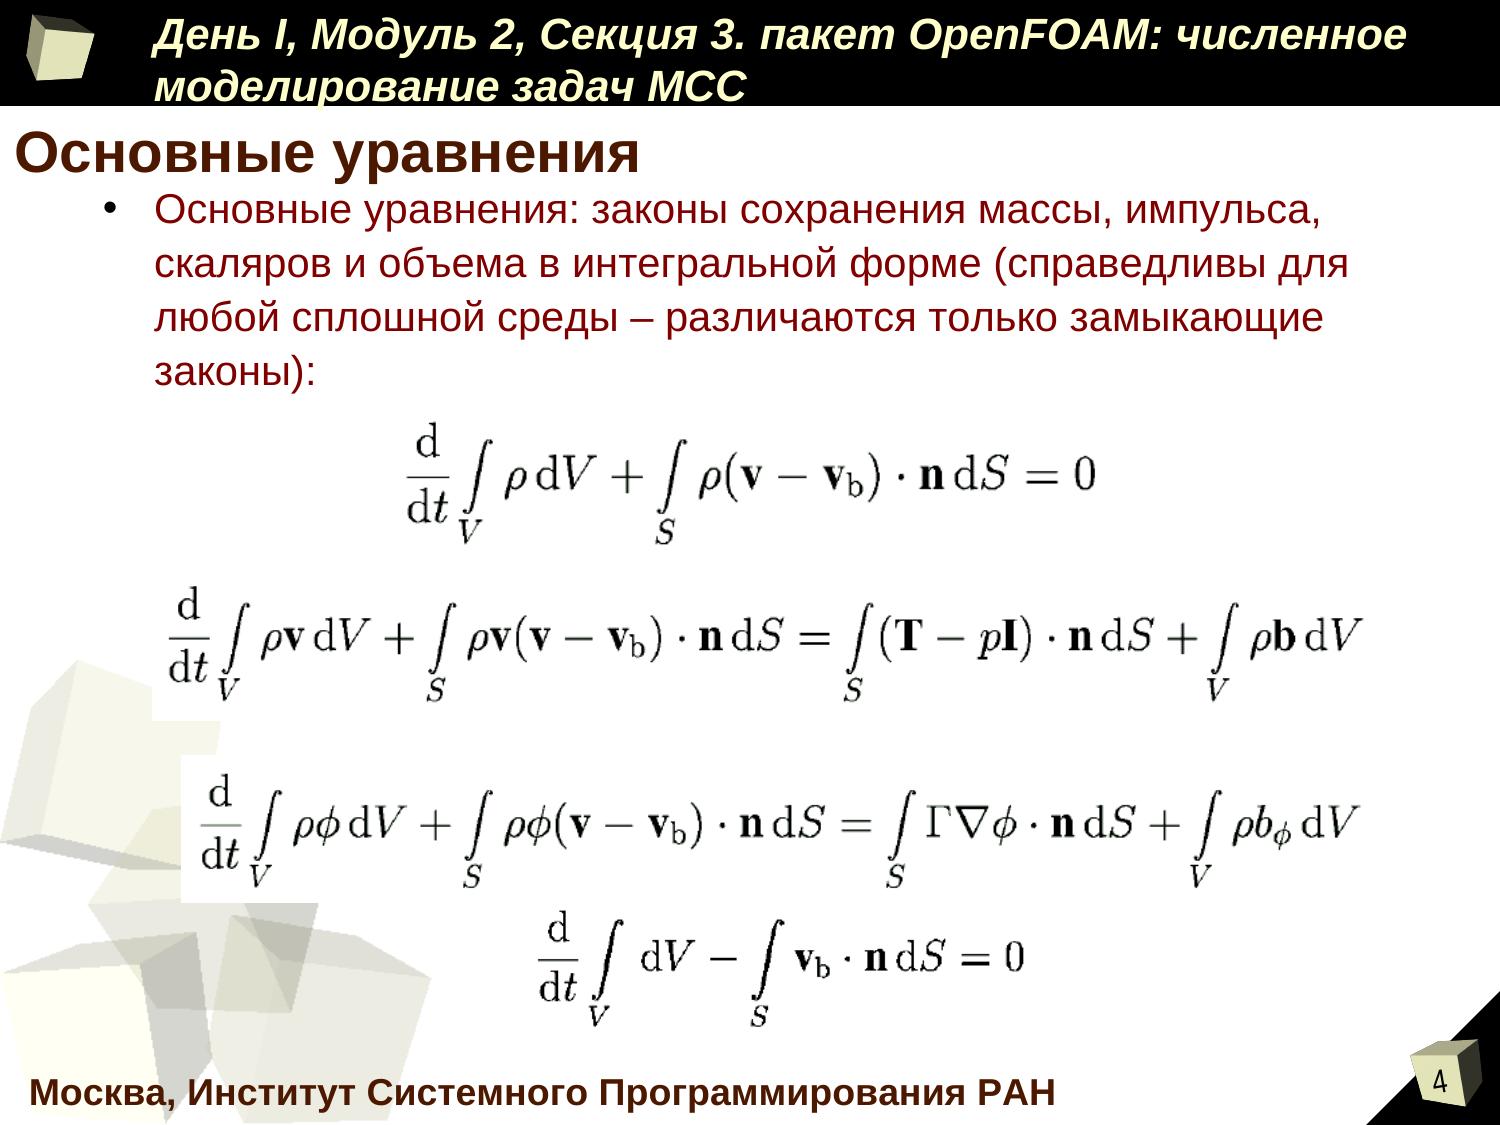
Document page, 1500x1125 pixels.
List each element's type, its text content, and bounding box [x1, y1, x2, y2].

picture [0, 573, 1374, 1125]
picture [423, 1088, 433, 1102]
text_box Основные уравнения [0, 106, 1500, 192]
picture [371, 412, 1114, 561]
list Основные уравнения: законы сохранения массы, импульса, скаляров и объема в интегральной форме (справедливы для любой сплошной среды – различаются только замыкающие законы): [85, 192, 1366, 394]
